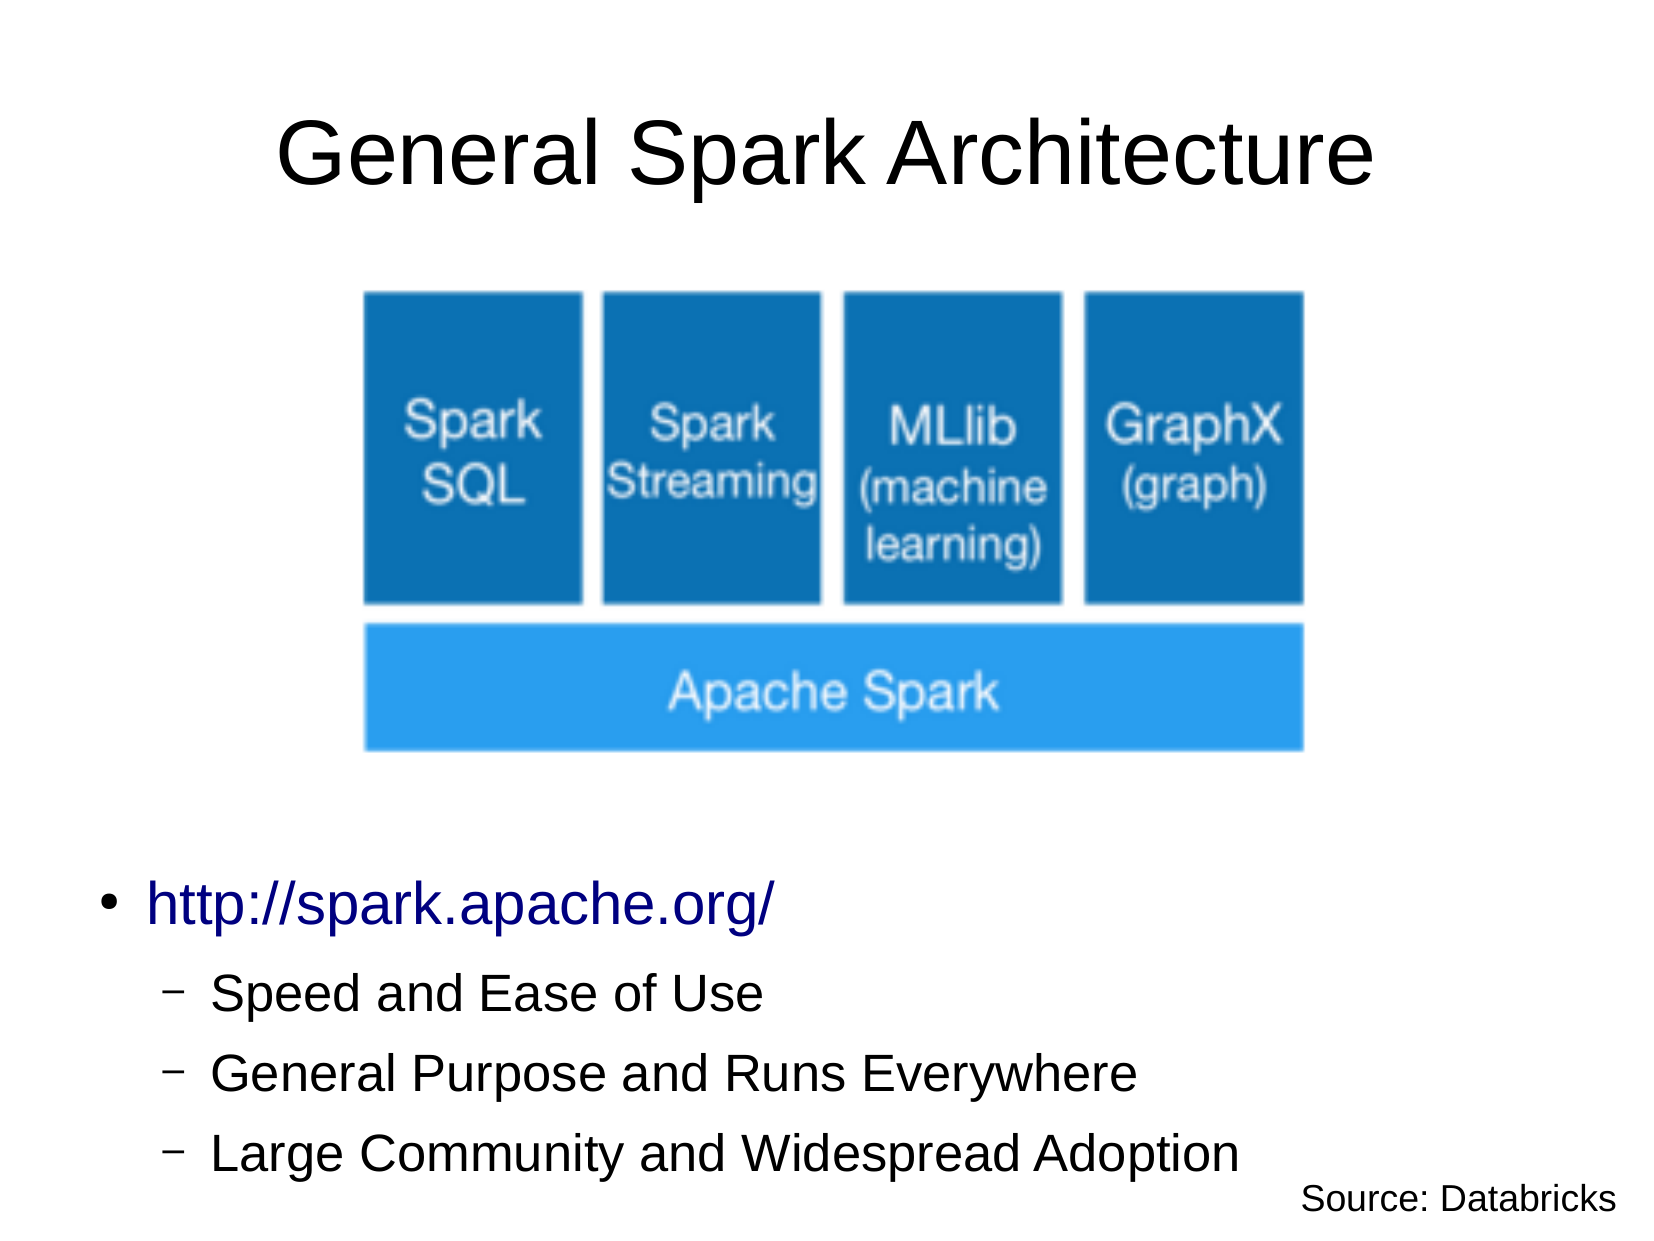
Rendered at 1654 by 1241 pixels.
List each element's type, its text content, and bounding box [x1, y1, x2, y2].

title General Spark Architecture [82, 49, 1571, 257]
picture [334, 239, 1336, 811]
text_box Source: Databricks [1215, 1170, 1653, 1231]
list http://spark.apache.org/ Speed and Ease of Use General Purpose and Runs Everywhere Large Community and Widespread Adoption [82, 870, 1571, 1186]
